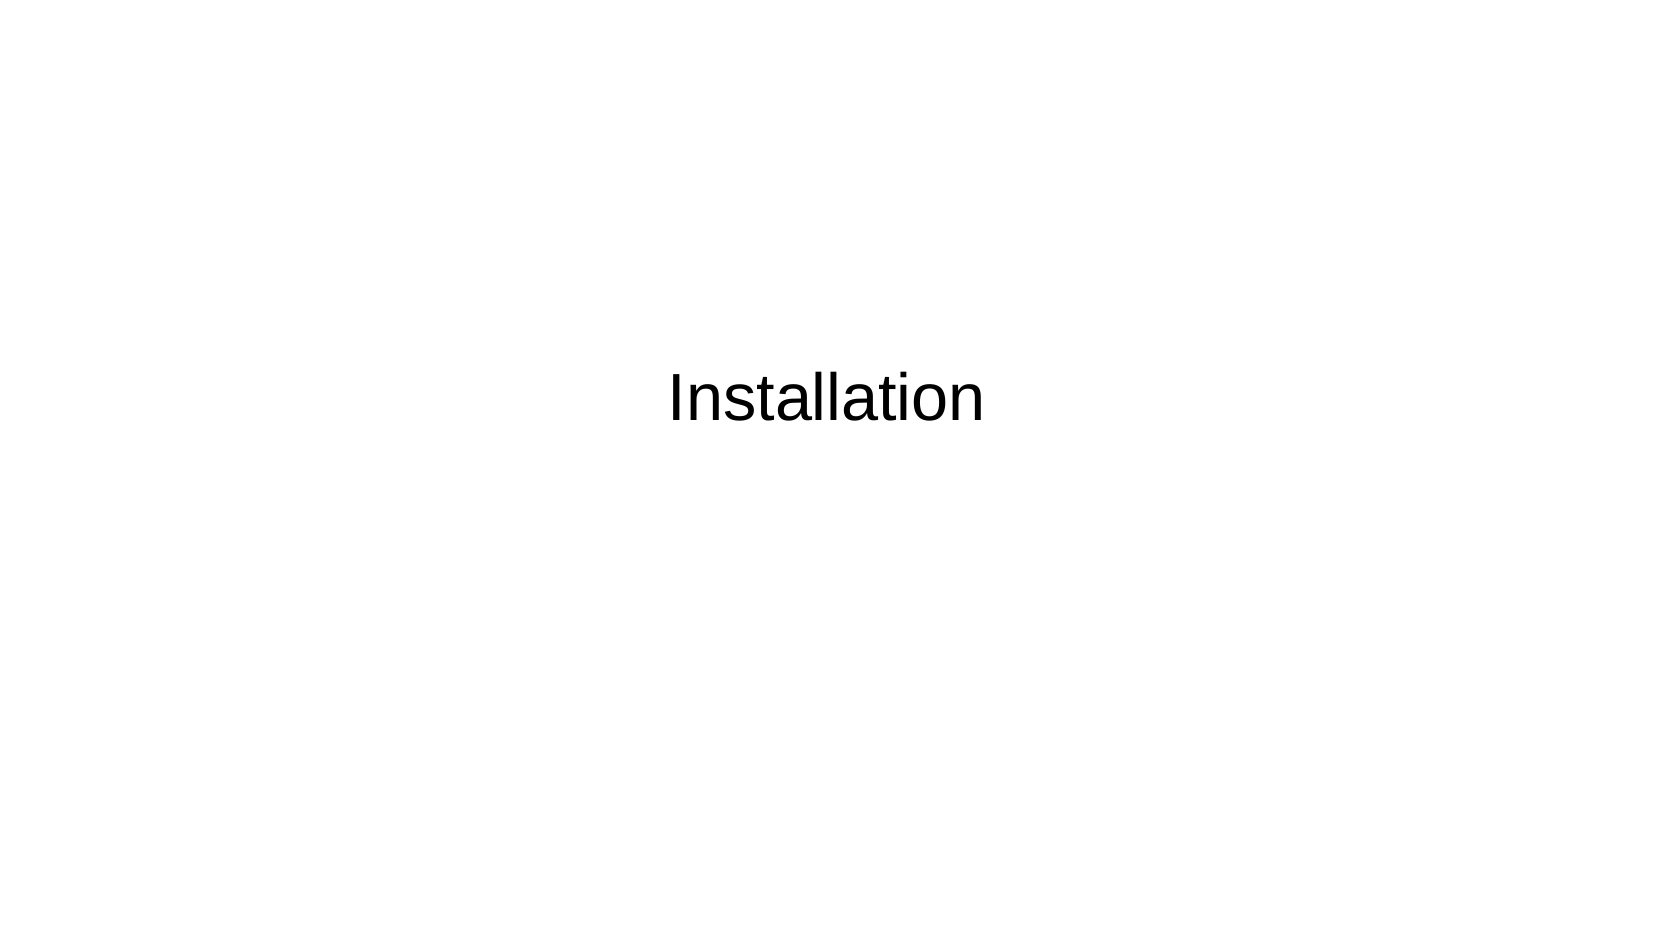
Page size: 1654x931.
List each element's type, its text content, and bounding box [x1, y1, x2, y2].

subtitle Installation [82, 37, 1571, 757]
